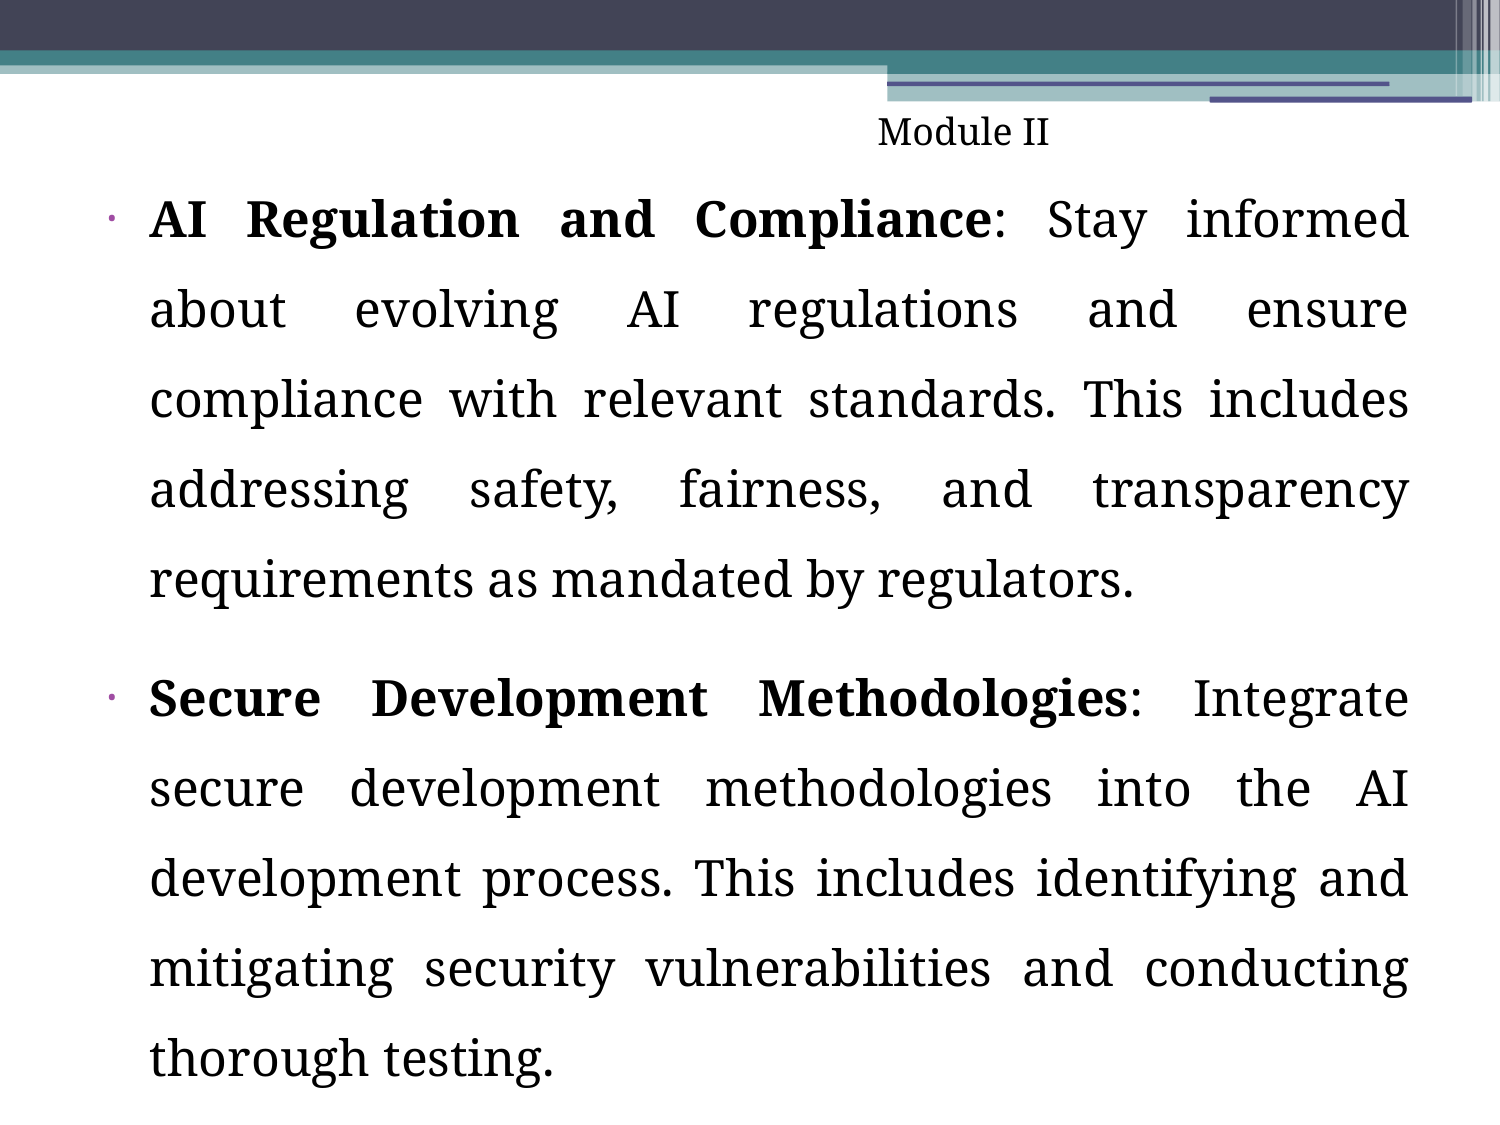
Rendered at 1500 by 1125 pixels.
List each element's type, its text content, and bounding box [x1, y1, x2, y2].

footer Module II [862, 100, 1080, 176]
list AI Regulation and Compliance: Stay informed about evolving AI regulations and ensure compliance with relevant standards. This includes addressing safety, fairness, and transparency requirements as mandated by regulators. Secure Development Methodologies: Integrate secure development methodologies into the AI development process. This includes identifying and mitigating security vulnerabilities and conducting thorough testing. [75, 149, 1425, 1079]
